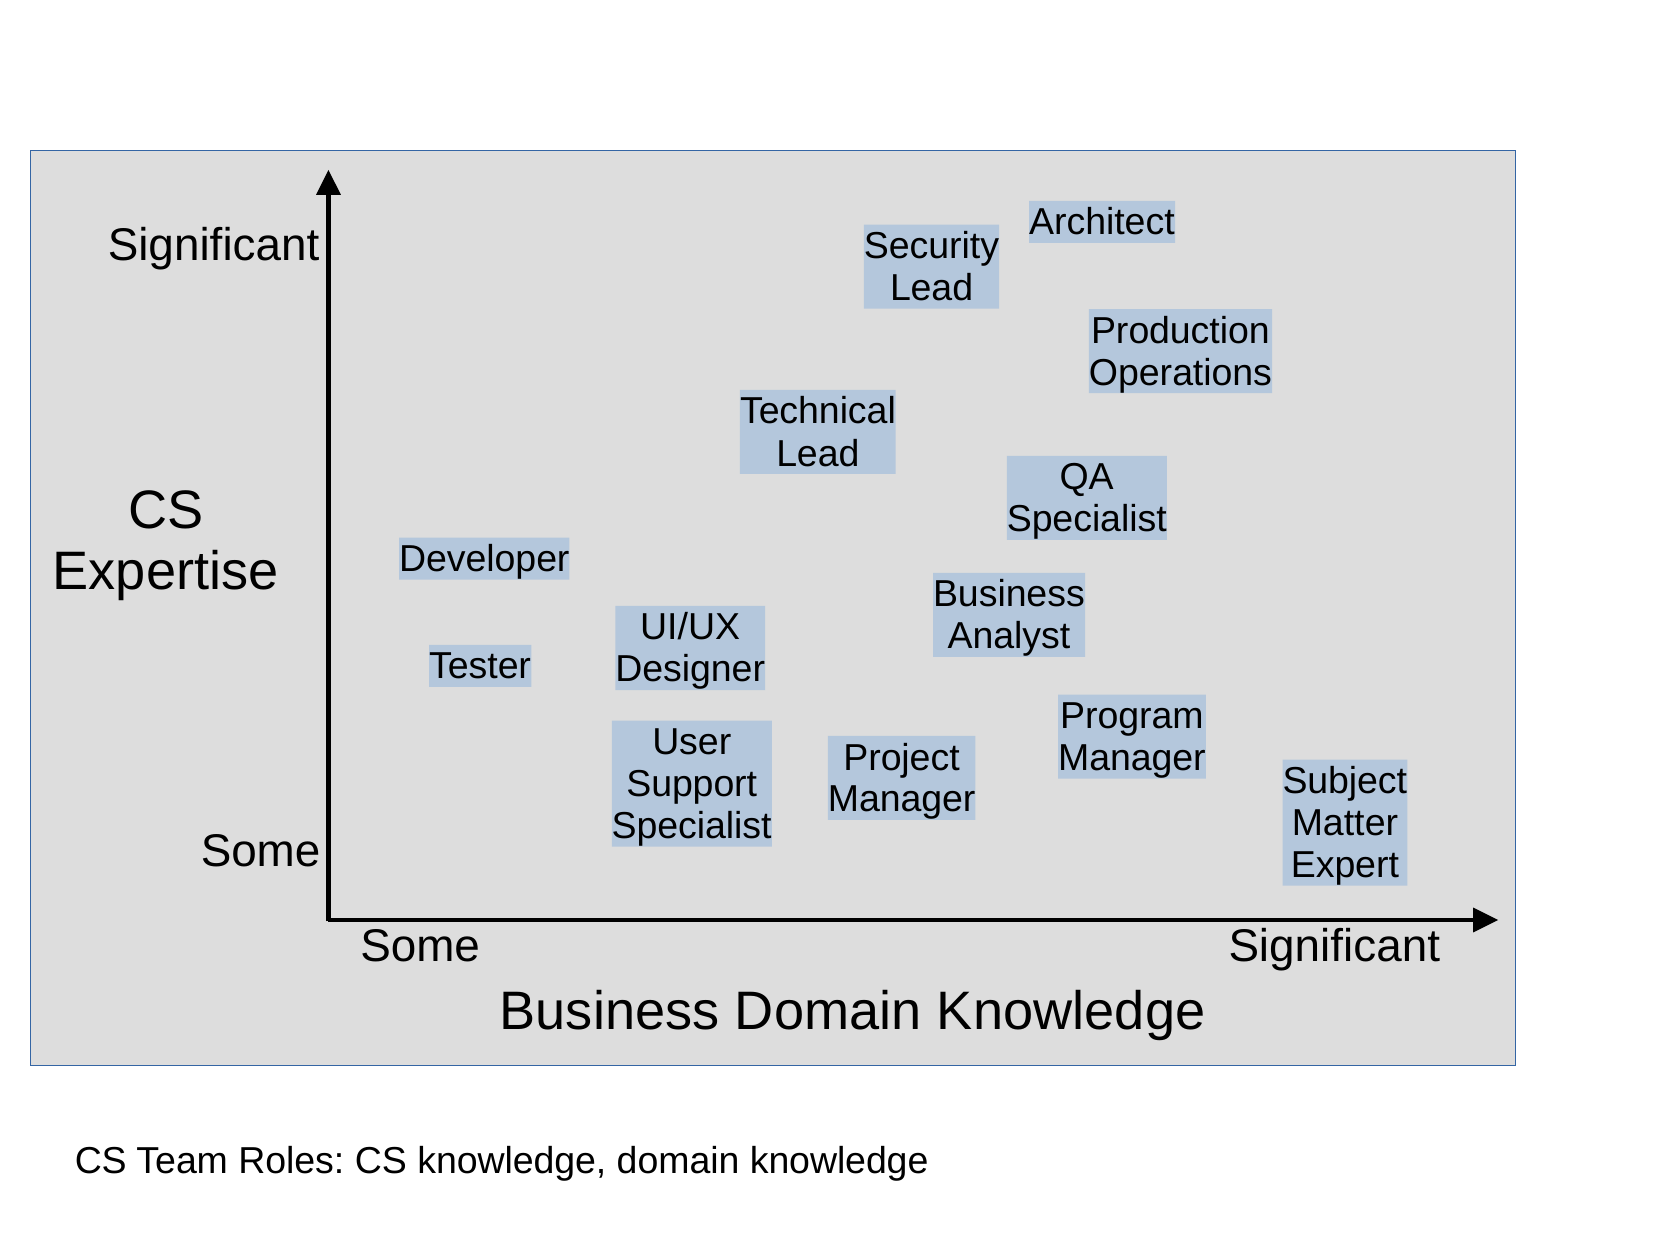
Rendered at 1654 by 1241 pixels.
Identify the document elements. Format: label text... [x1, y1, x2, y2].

text_box Tester [429, 644, 532, 687]
text_box Significant [1228, 919, 1456, 972]
text_box Security Lead [863, 224, 1000, 309]
text_box QA Specialist [1006, 455, 1167, 540]
text_box Technical Lead [739, 389, 896, 474]
text_box Subject Matter Expert [1282, 759, 1408, 886]
text_box Architect [1029, 200, 1176, 243]
text_box Business Analyst [933, 572, 1086, 657]
text_box Program Manager [1058, 694, 1206, 779]
text_box UI/UX Designer [615, 605, 766, 691]
text_box Production Operations [1088, 309, 1273, 394]
text_box User Support Specialist [611, 720, 772, 847]
text_box Developer [399, 537, 570, 580]
text_box Some [200, 825, 321, 877]
text_box Some [360, 919, 481, 971]
text_box Significant [107, 218, 321, 271]
text_box CS Team Roles: CS knowledge, domain knowledge [74, 1140, 929, 1183]
text_box Project Manager [827, 735, 976, 820]
text_box [30, 150, 1516, 1066]
text_box Business Domain Knowledge [499, 980, 1207, 1042]
text_box CS Expertise [52, 479, 280, 601]
